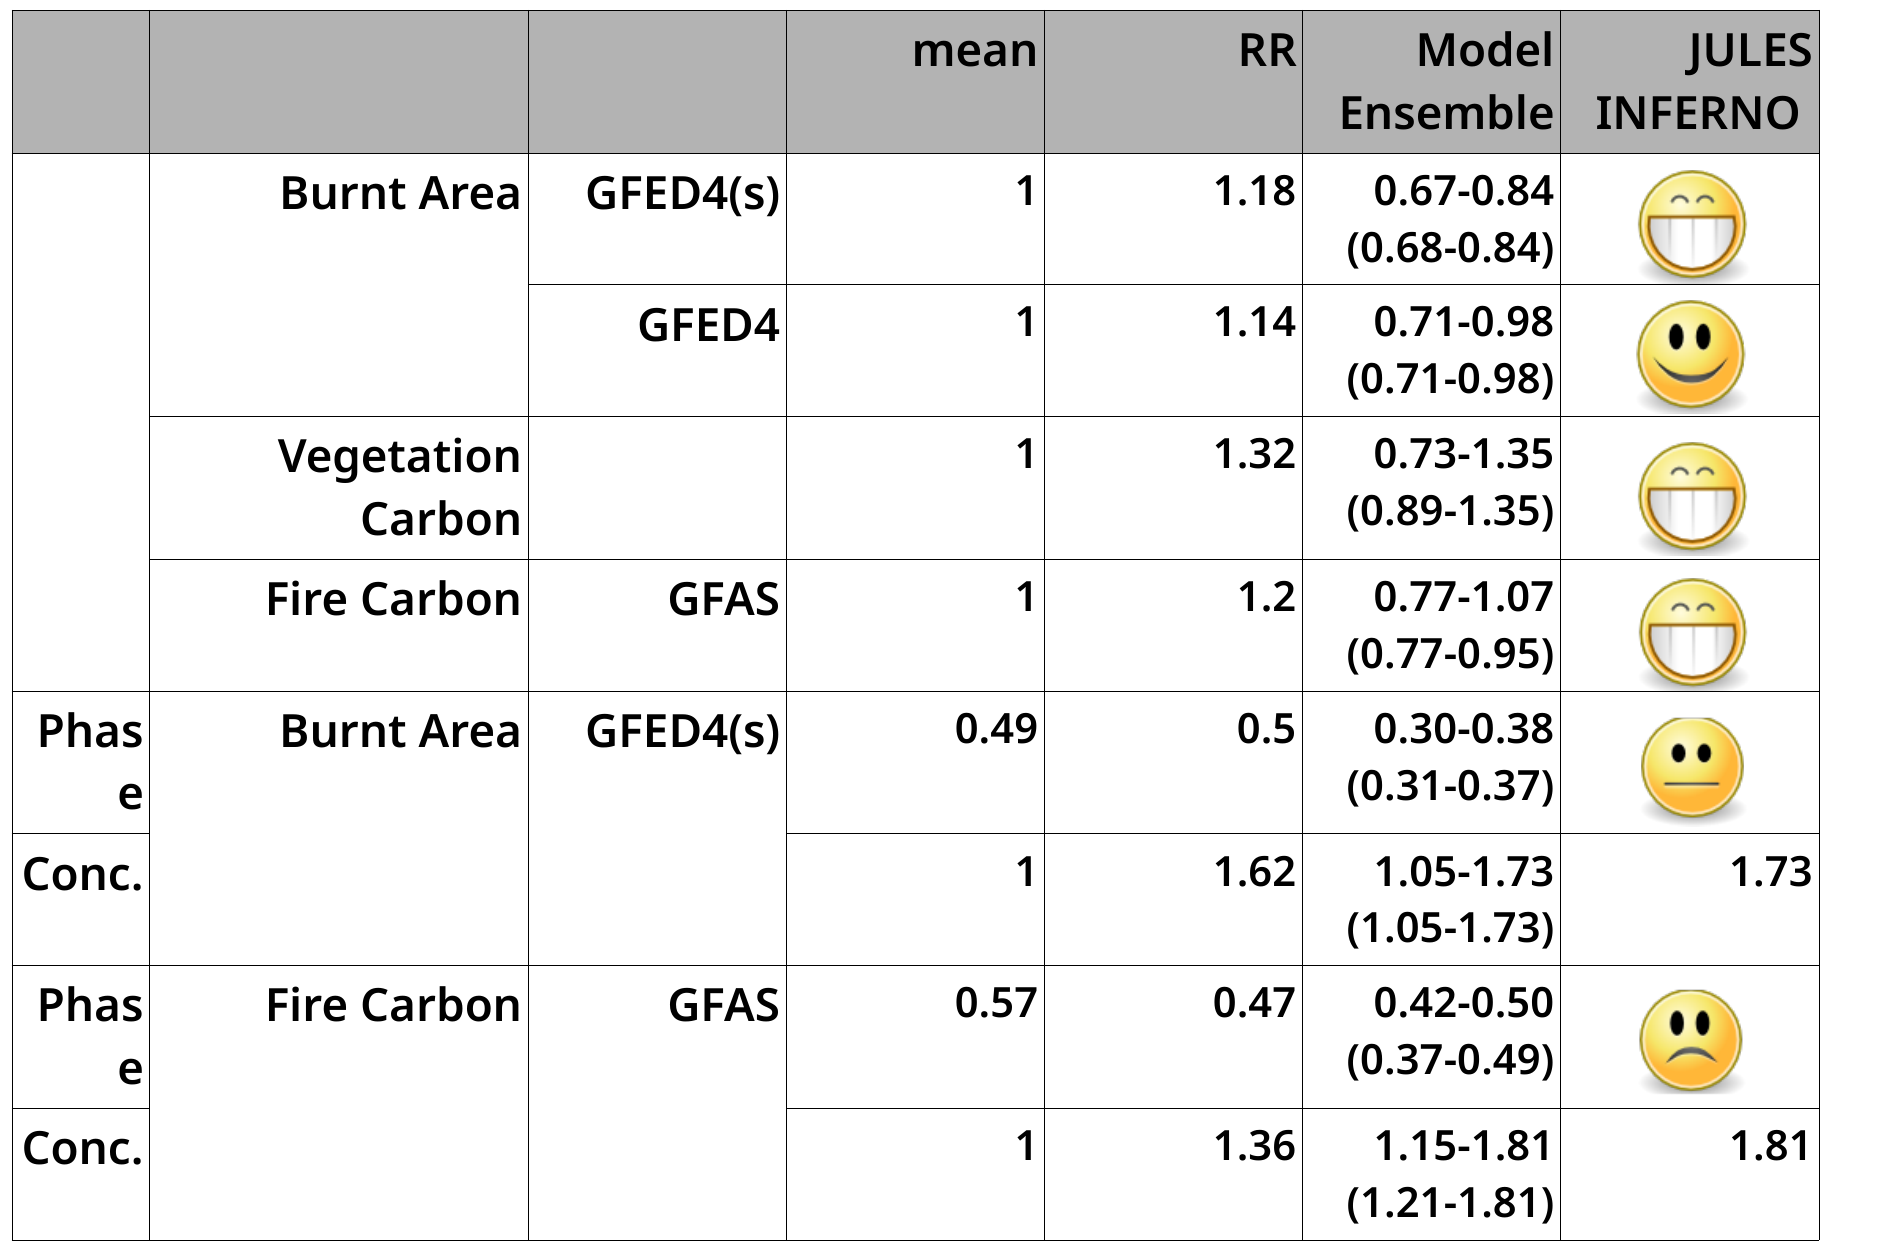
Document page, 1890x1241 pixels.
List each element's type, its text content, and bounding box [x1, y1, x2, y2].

table_cell [529, 417, 786, 559]
table_cell 1 [787, 154, 1044, 284]
table_cell GFED4(s) [529, 154, 786, 284]
table_header [150, 11, 528, 153]
table_cell Fire Carbon [150, 560, 528, 691]
table_cell GFED4(s) [529, 692, 786, 965]
table_cell 1.62 [1045, 834, 1302, 965]
table_header Model Ensemble [1303, 11, 1560, 153]
table_cell 1.15-1.81 (1.21-1.81) [1303, 1109, 1560, 1240]
table_cell 1.05-1.73 (1.05-1.73) [1303, 834, 1560, 965]
table_cell [1561, 692, 1819, 833]
table_cell Phase [13, 966, 149, 1108]
table_cell 0.77-1.07 (0.77-0.95) [1303, 560, 1560, 691]
table_cell 1 [787, 285, 1044, 416]
picture [1629, 973, 1755, 1099]
table_cell 1.36 [1045, 1109, 1302, 1240]
table_cell [1561, 417, 1819, 559]
table_header [529, 11, 786, 153]
table_header mean [787, 11, 1044, 153]
table_cell Burnt Area [150, 154, 528, 416]
table_cell [1561, 966, 1819, 1108]
table_cell 1.2 [1045, 560, 1302, 691]
table_cell [1561, 560, 1819, 691]
table_cell 1 [787, 417, 1044, 559]
table_cell [1561, 285, 1819, 416]
table_cell Burnt Area [150, 692, 528, 965]
table_cell GFAS [529, 560, 786, 691]
table_cell 0.57 [787, 966, 1044, 1108]
table_header JULES INFERNO [1561, 11, 1819, 153]
table_cell Conc. [13, 1109, 149, 1240]
table_cell [1561, 154, 1819, 284]
table_cell [13, 154, 149, 691]
picture [1629, 701, 1755, 827]
table_header RR [1045, 11, 1302, 153]
table_cell 0.49 [787, 692, 1044, 833]
table_cell 0.47 [1045, 966, 1302, 1108]
table_cell GFAS [529, 966, 786, 1240]
picture [1630, 566, 1755, 692]
table_cell 1.18 [1045, 154, 1302, 284]
table_cell 1 [787, 1109, 1044, 1240]
table_cell 1.81 [1561, 1109, 1819, 1240]
table_cell 1.73 [1561, 834, 1819, 965]
picture [1629, 430, 1755, 556]
table_cell 0.42-0.50 (0.37-0.49) [1303, 966, 1560, 1108]
table_cell 0.71-0.98 (0.71-0.98) [1303, 285, 1560, 416]
table_cell 1 [787, 560, 1044, 691]
table_cell 0.5 [1045, 692, 1302, 833]
table_cell 0.73-1.35 (0.89-1.35) [1303, 417, 1560, 559]
table_cell Conc. [13, 834, 149, 965]
table_cell 1 [787, 834, 1044, 965]
picture [1629, 288, 1755, 414]
table_cell 0.67-0.84 (0.68-0.84) [1303, 154, 1560, 284]
table_cell Fire Carbon [150, 966, 528, 1240]
table_cell Phase [13, 692, 149, 833]
table_cell 0.30-0.38 (0.31-0.37) [1303, 692, 1560, 833]
table_cell 1.32 [1045, 417, 1302, 559]
table_header [13, 11, 149, 153]
table_cell Vegetation Carbon [150, 417, 528, 559]
picture [1629, 158, 1755, 284]
table_cell 1.14 [1045, 285, 1302, 416]
table_cell GFED4 [529, 285, 786, 416]
